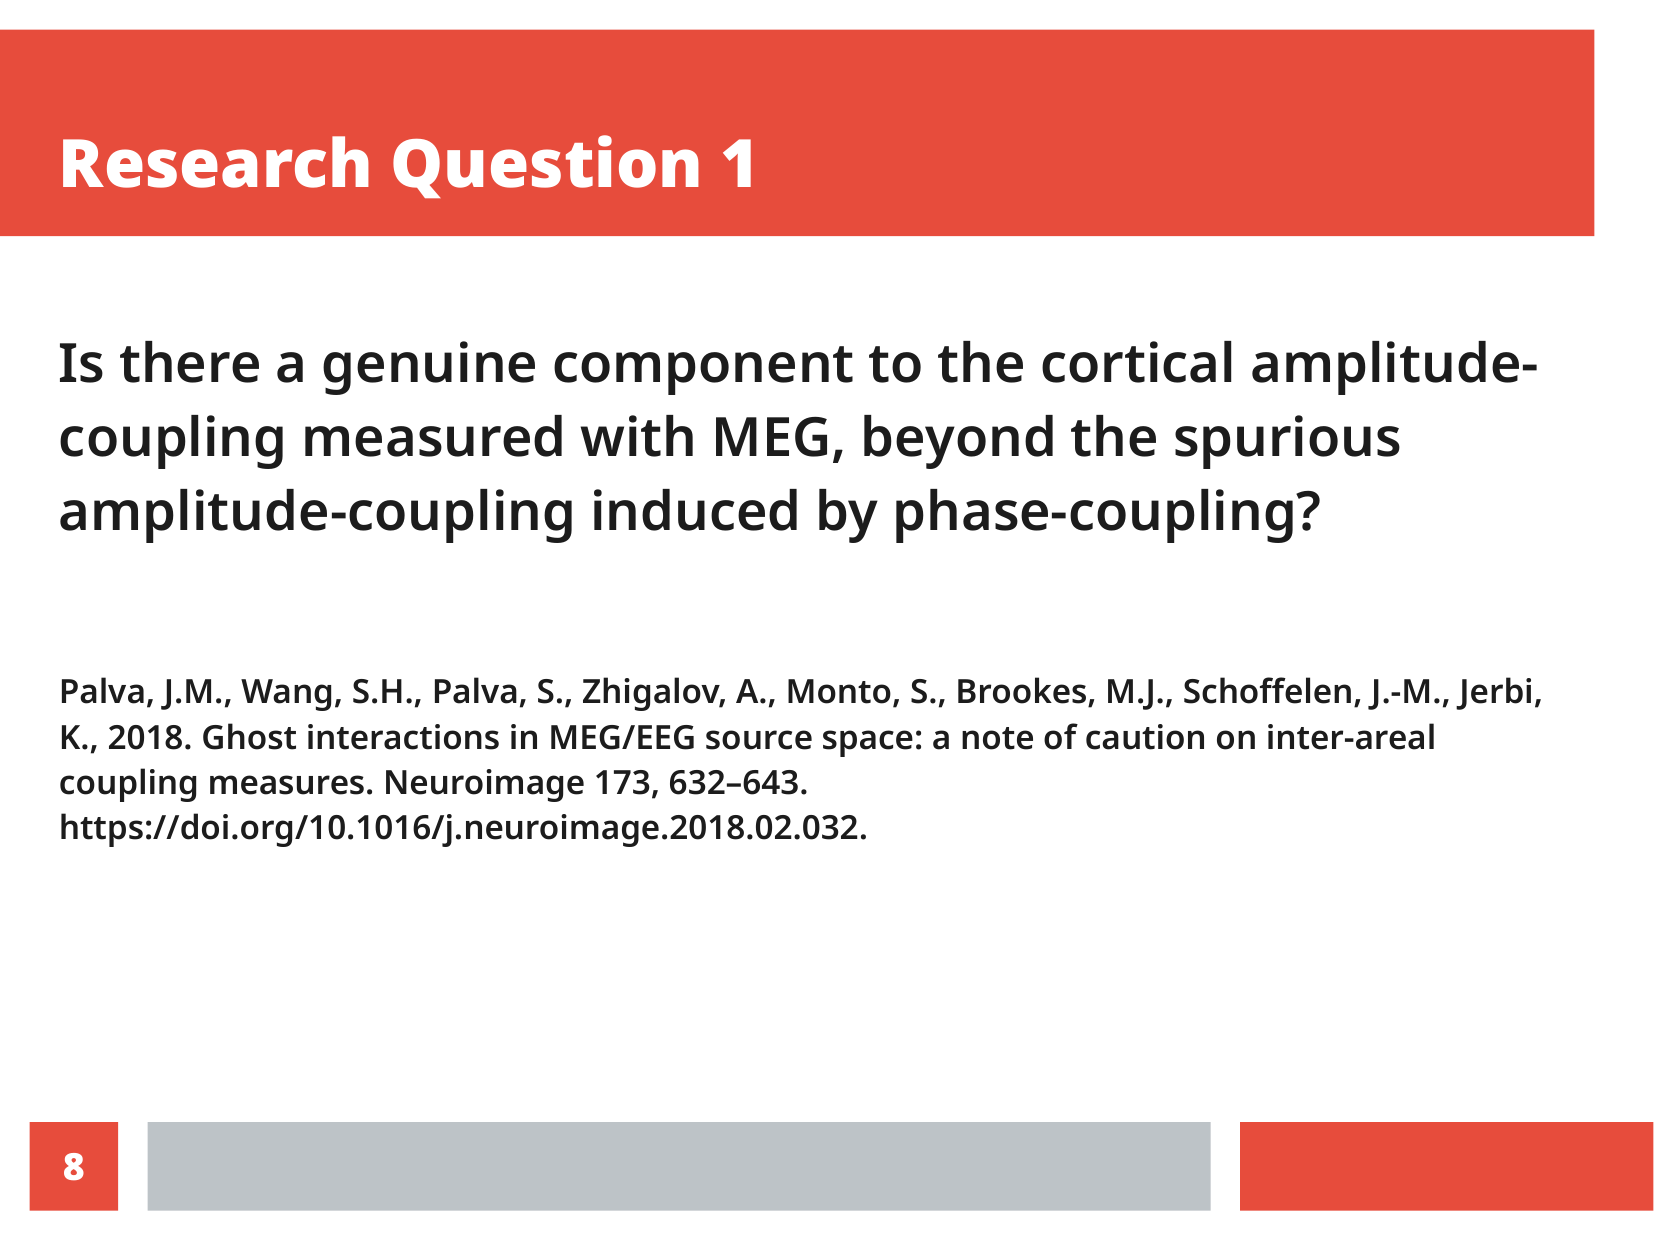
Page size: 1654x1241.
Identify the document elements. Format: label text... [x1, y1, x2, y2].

title Research Question 1 [59, 59, 1595, 207]
list Is there a genuine component to the cortical amplitude-coupling measured with MEG, beyond the spurious amplitude-coupling induced by phase-coupling? Palva, J.M., Wang, S.H., Palva, S., Zhigalov, A., Monto, S., Brookes, M.J., Schoffelen, J.-M., Jerbi, K., 2018. Ghost interactions in MEG/EEG source space: a note of caution on inter-areal coupling measures. Neuroimage 173, 632–643. https://doi.org/10.1016/j.neuroimage.2018.02.032. [59, 324, 1565, 1093]
